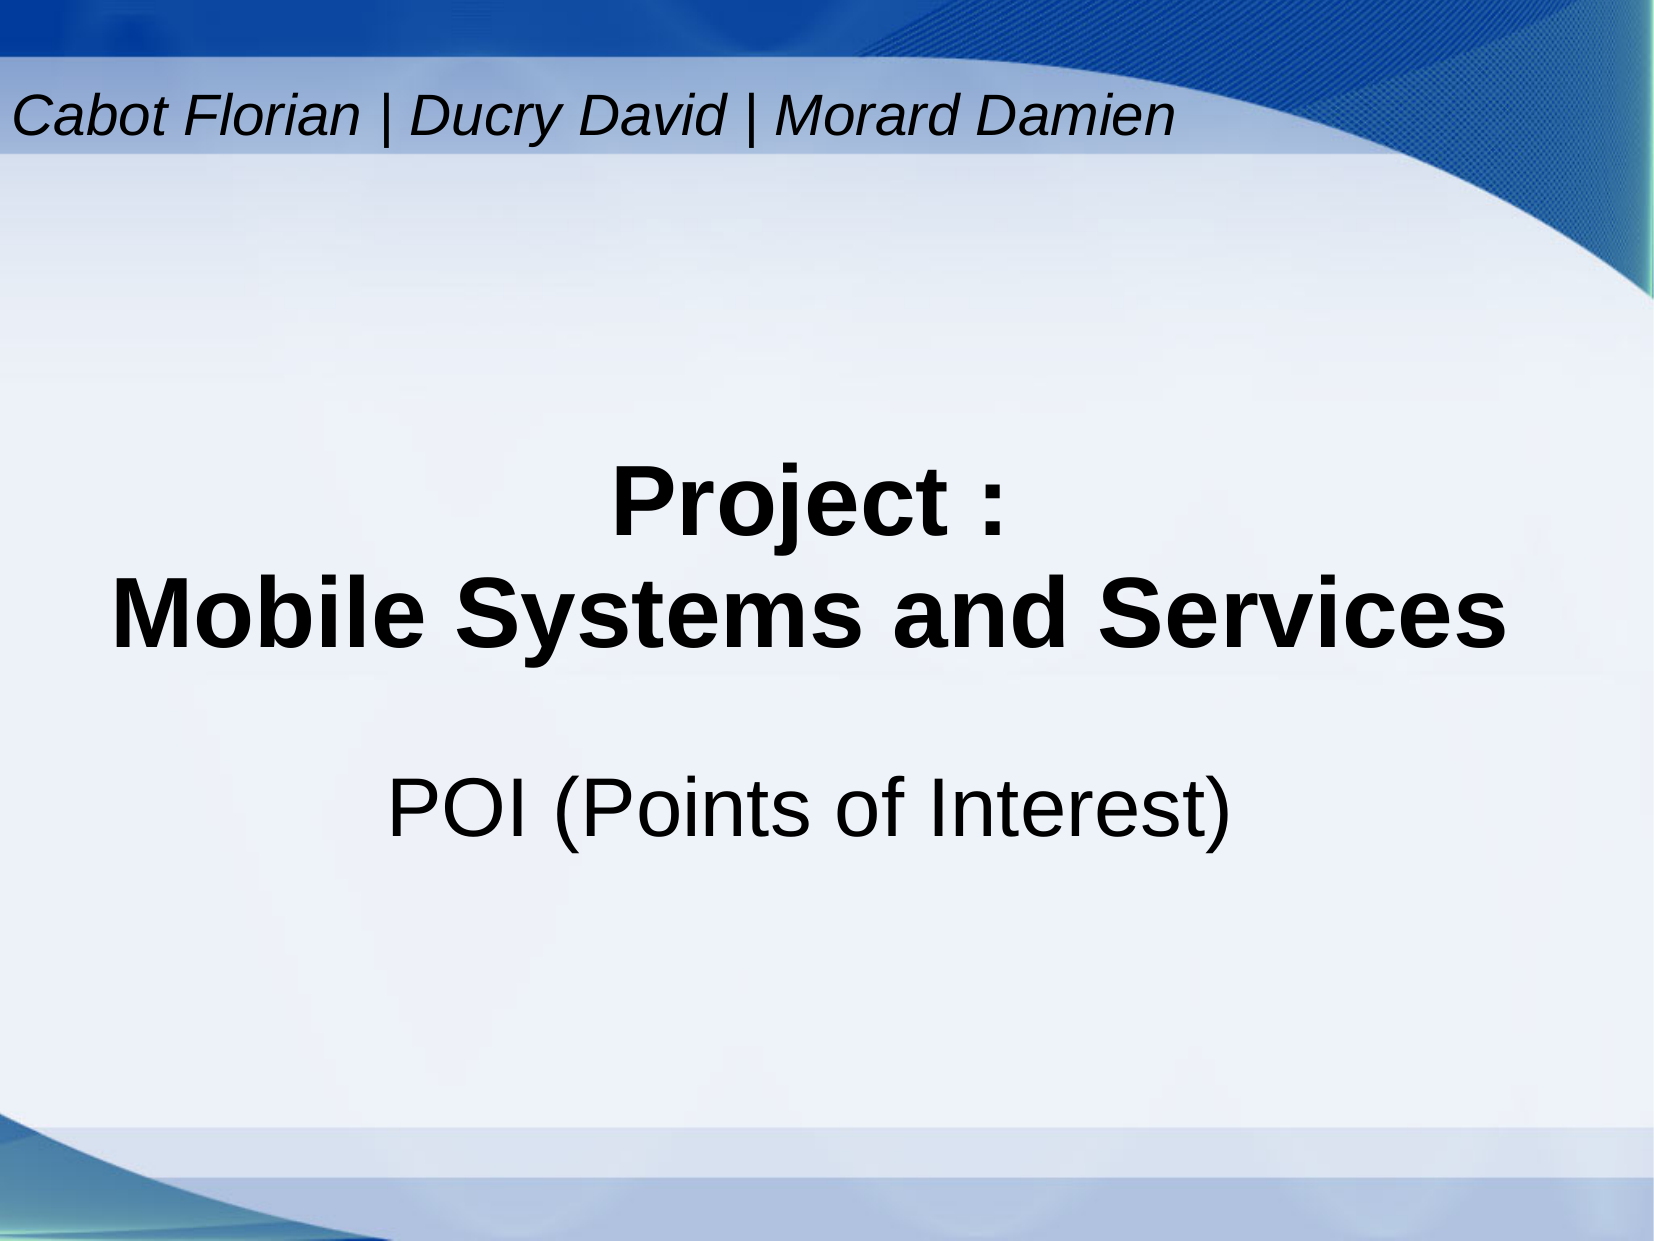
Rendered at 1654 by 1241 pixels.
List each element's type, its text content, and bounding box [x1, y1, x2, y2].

title Cabot Florian | Ducry David | Morard Damien [11, 11, 1500, 219]
subtitle Project : Mobile Systems and Services POI (Points of Interest) [82, 290, 1538, 1010]
picture [0, 0, 1654, 1241]
